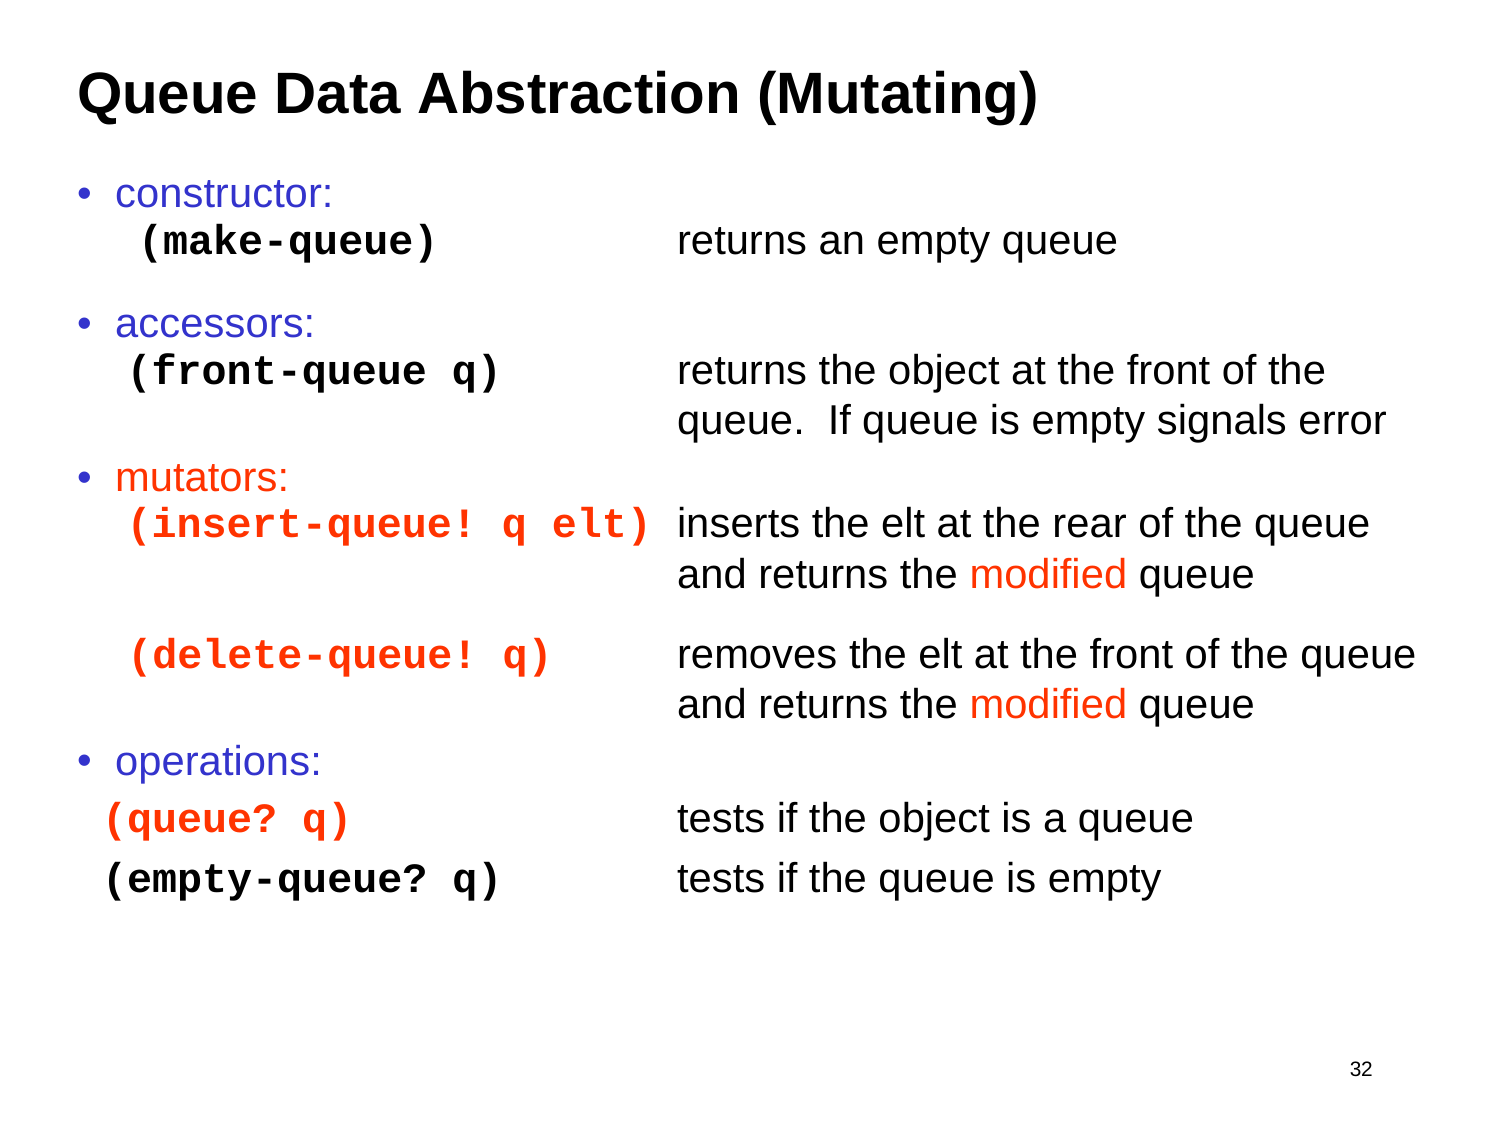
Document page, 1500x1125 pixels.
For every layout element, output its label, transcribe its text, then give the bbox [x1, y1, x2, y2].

list constructor: (make-queue) returns an empty queue accessors: (front-queue q) returns the object at the front of the queue. If queue is empty signals error mutators: (insert-queue! q elt) inserts the elt at the rear of the queue and returns the modified queue (delete-queue! q) removes the elt at the front of the queue and returns the modified queue operations: (queue? q) tests if the object is a queue (empty-queue? q) tests if the queue is empty [62, 162, 1500, 1000]
title Queue Data Abstraction (Mutating) [62, 24, 1338, 162]
